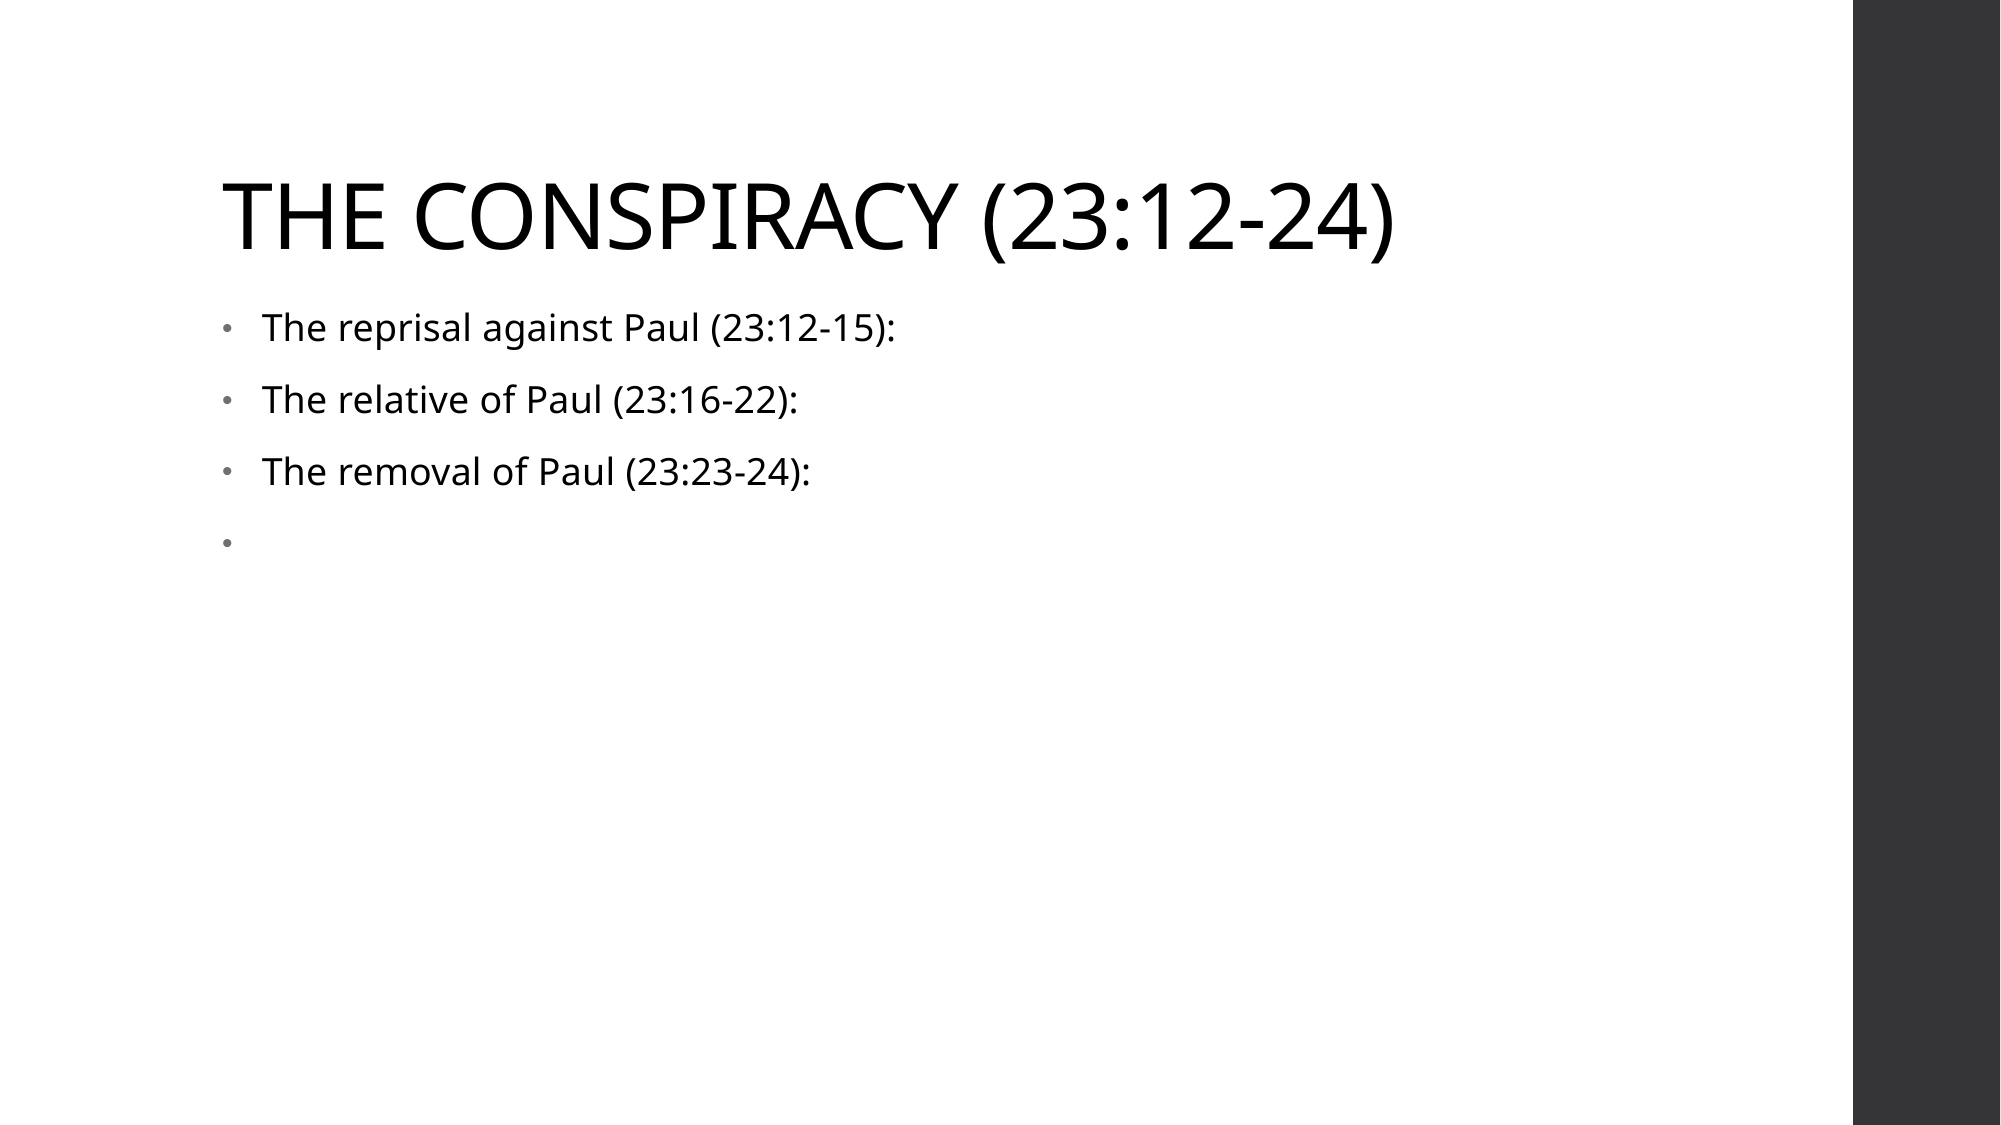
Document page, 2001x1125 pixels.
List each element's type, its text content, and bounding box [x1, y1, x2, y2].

title THE CONSPIRACY (23:12-24) [206, 60, 1797, 278]
list The reprisal against Paul (23:12-15): The relative of Paul (23:16-22): The removal of Paul (23:23-24): [206, 299, 1617, 1014]
